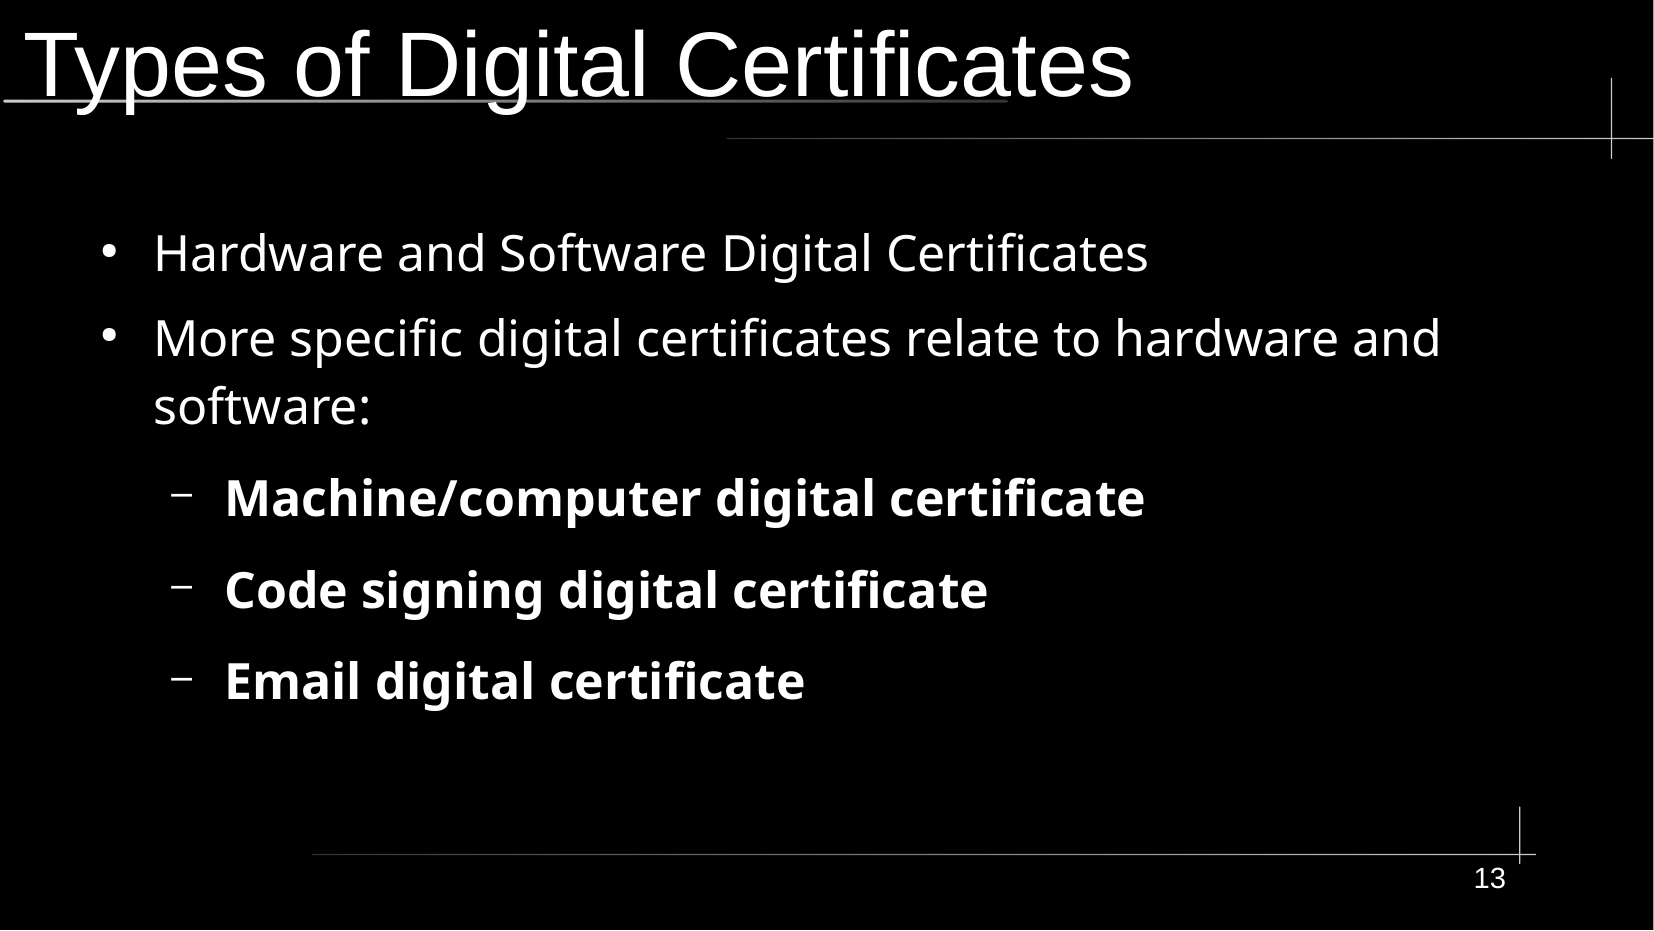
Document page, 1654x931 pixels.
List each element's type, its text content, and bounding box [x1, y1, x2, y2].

title Types of Digital Certificates [23, 11, 1589, 119]
list Hardware and Software Digital Certificates More specific digital certificates relate to hardware and software: Machine/computer digital certificate Code signing digital certificate Email digital certificate [82, 217, 1571, 758]
